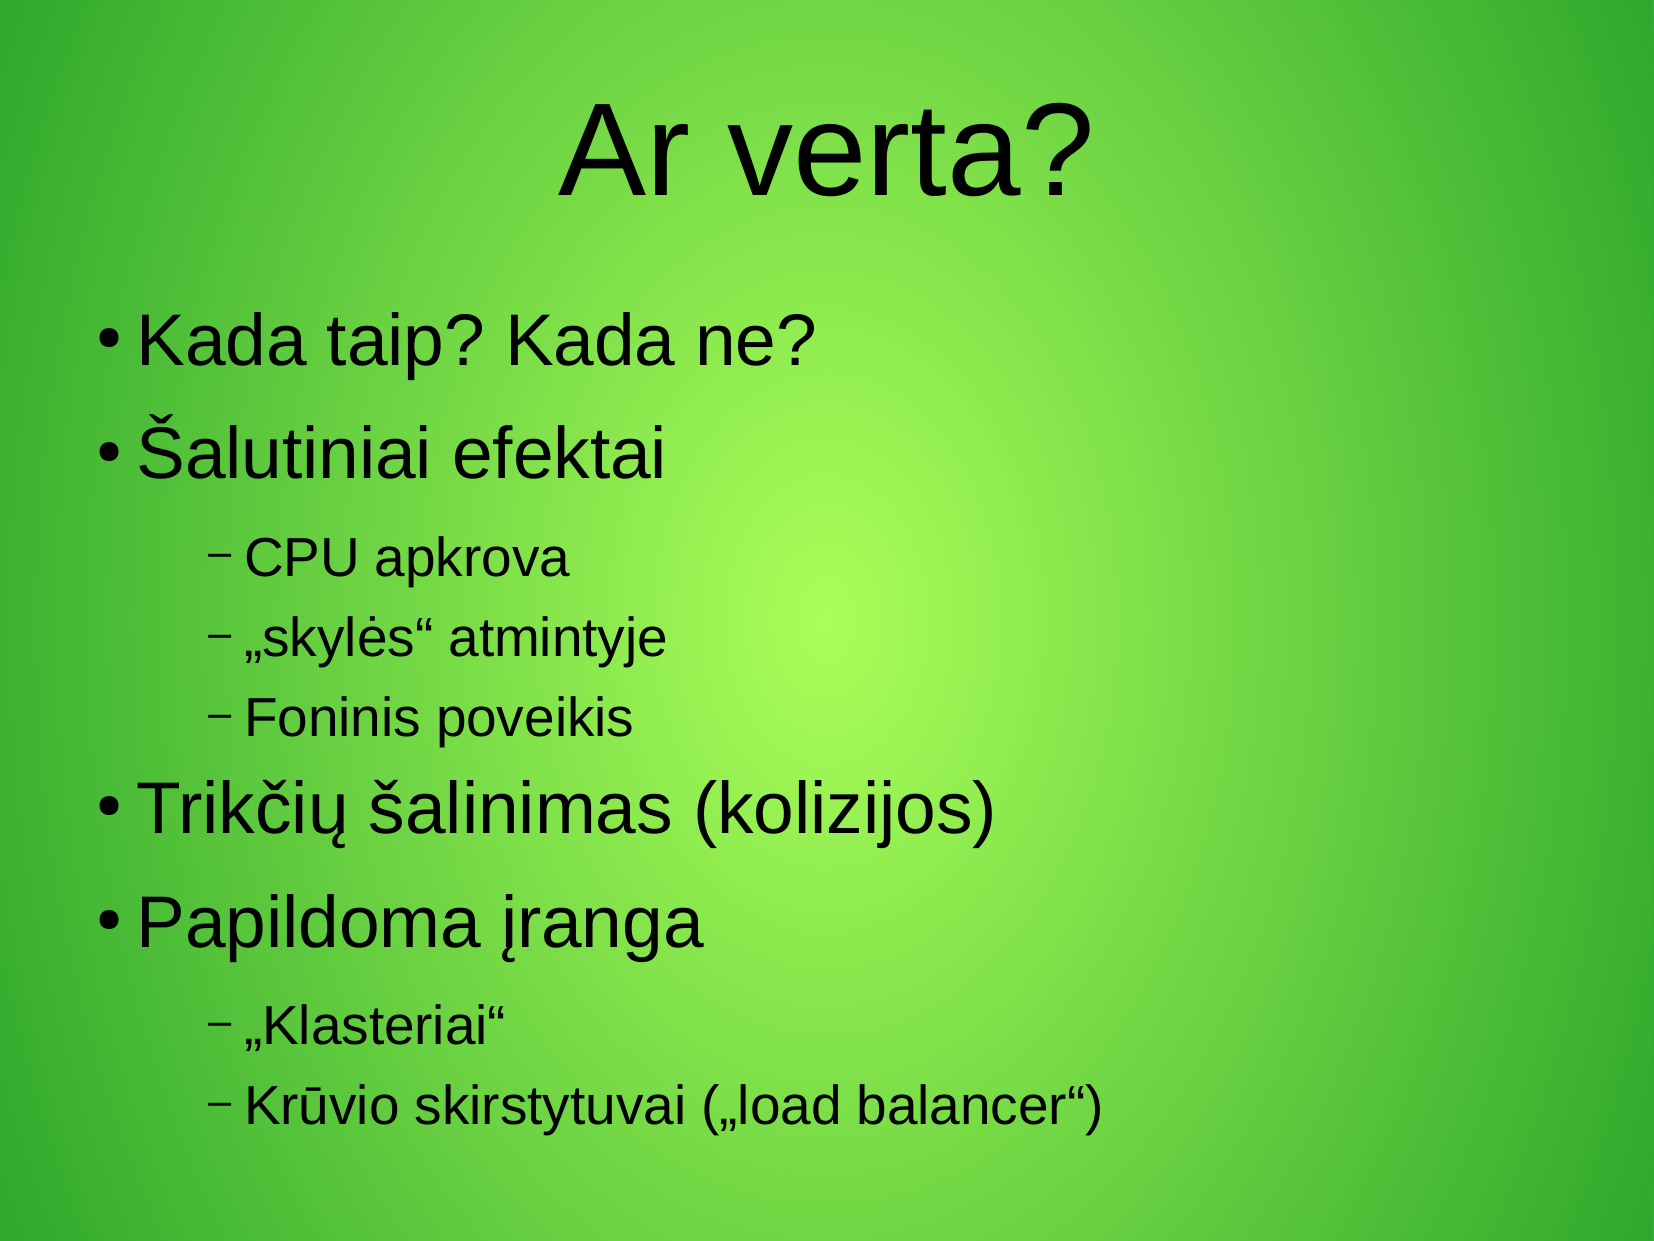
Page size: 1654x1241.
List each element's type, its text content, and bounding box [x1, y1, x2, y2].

list Kada taip? Kada ne? Šalutiniai efektai CPU apkrova „skylės“ atmintyje Foninis poveikis Trikčių šalinimas (kolizijos) Papildoma įranga „Klasteriai“ Krūvio skirstytuvai („load balancer“) [82, 299, 1607, 1146]
title Ar verta? [82, 47, 1571, 252]
